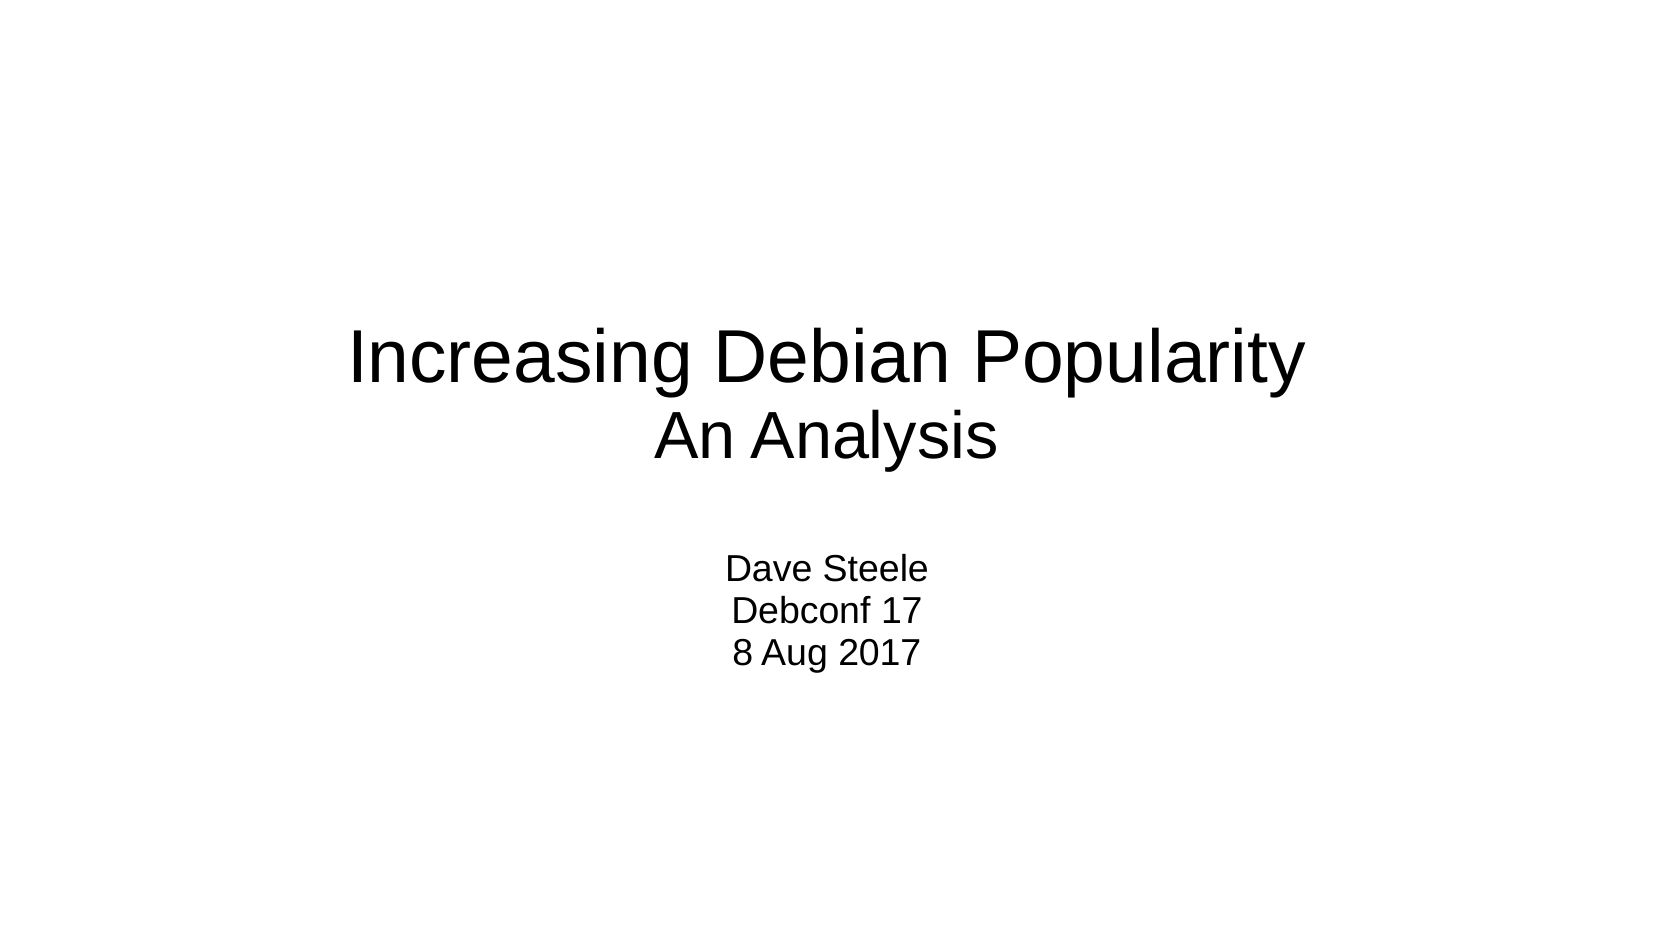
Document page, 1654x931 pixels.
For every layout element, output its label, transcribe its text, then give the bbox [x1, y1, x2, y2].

subtitle Increasing Debian Popularity An Analysis Dave Steele Debconf 17 8 Aug 2017 [82, 224, 1571, 764]
